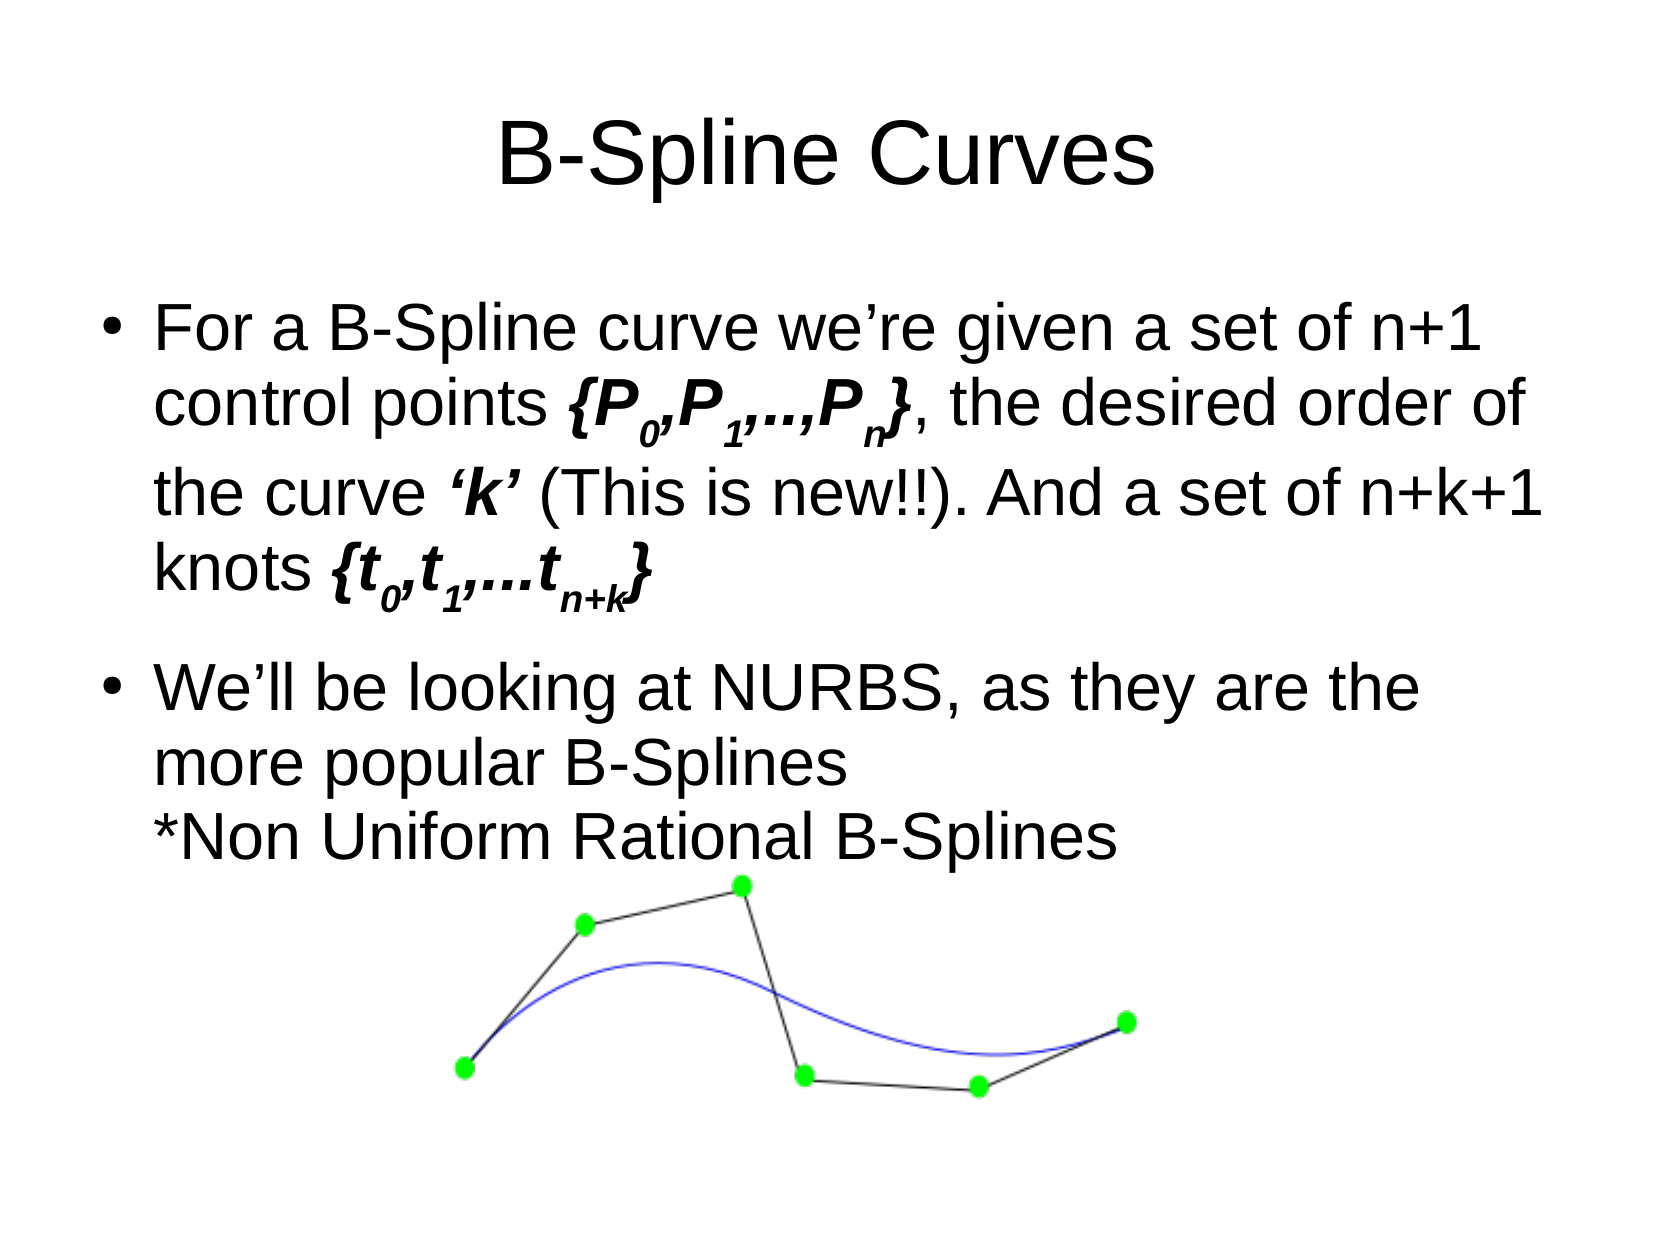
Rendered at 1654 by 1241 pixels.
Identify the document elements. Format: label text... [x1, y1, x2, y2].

picture [433, 859, 1156, 1126]
title B-Spline Curves [82, 49, 1571, 257]
list For a B-Spline curve we’re given a set of n+1 control points {P0,P1,..,Pn}, the desired order of the curve ‘k’ (This is new!!). And a set of n+k+1 knots {t0,t1,...tn+k} We’ll be looking at NURBS, as they are the more popular B-Splines *Non Uniform Rational B-Splines [82, 290, 1571, 1010]
